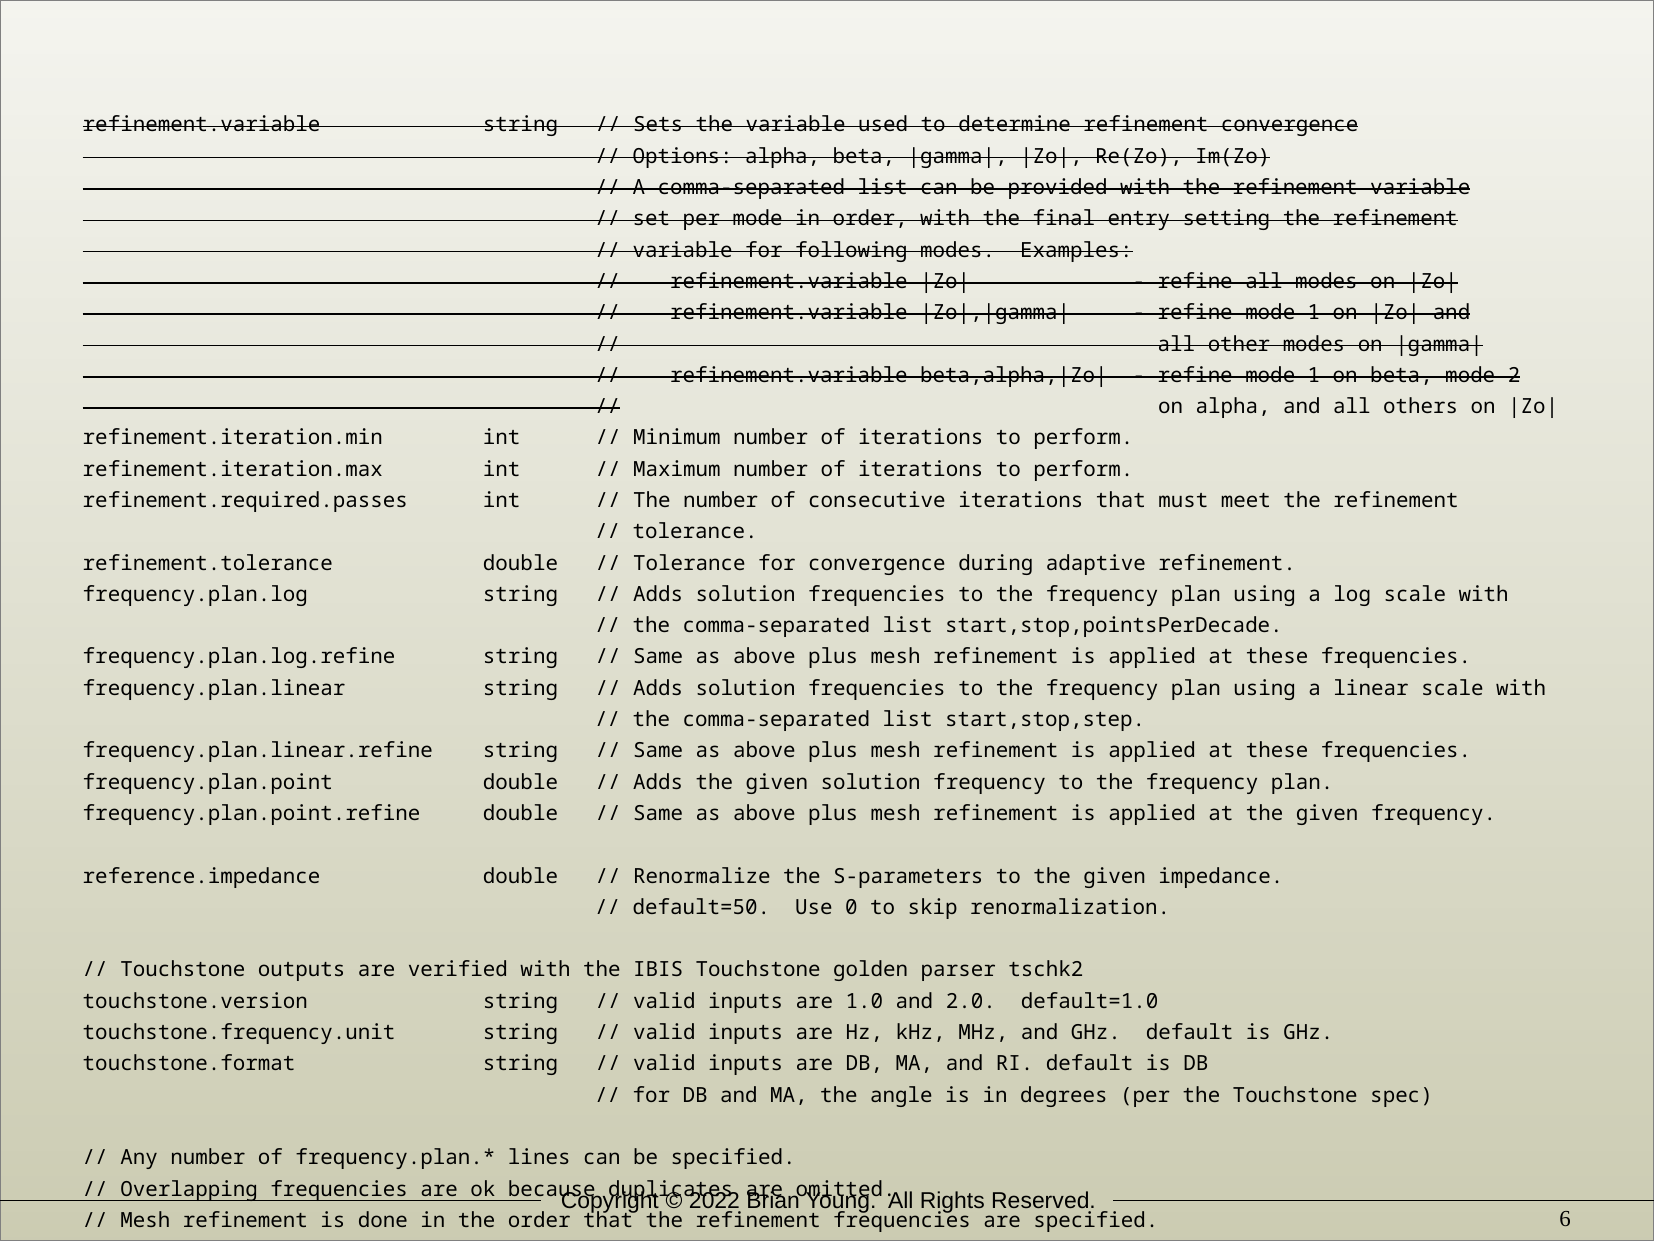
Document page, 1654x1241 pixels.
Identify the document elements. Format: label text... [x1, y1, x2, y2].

list refinement.variable string // Sets the variable used to determine refinement convergence // Options: alpha, beta, |gamma|, |Zo|, Re(Zo), Im(Zo) // A comma-separated list can be provided with the refinement variable // set per mode in order, with the final entry setting the refinement // variable for following modes. Examples: // refinement.variable |Zo| - refine all modes on |Zo| // refinement.variable |Zo|,|gamma| - refine mode 1 on |Zo| and // all other modes on |gamma| // refinement.variable beta,alpha,|Zo| - refine mode 1 on beta, mode 2 // on alpha, and all others on |Zo| refinement.iteration.min int // Minimum number of iterations to perform. refinement.iteration.max int // Maximum number of iterations to perform. refinement.required.passes int // The number of consecutive iterations that must meet the refinement // tolerance. refinement.tolerance double // Tolerance for convergence during adaptive refinement. frequency.plan.log string // Adds solution frequencies to the frequency plan using a log scale with // the comma-separated list start,stop,pointsPerDecade. frequency.plan.log.refine string // Same as above plus mesh refinement is applied at these frequencies. frequency.plan.linear string // Adds solution frequencies to the frequency plan using a linear scale with // the comma-separated list start,stop,step. frequency.plan.linear.refine string // Same as above plus mesh refinement is applied at these frequencies. frequency.plan.point double // Adds the given solution frequency to the frequency plan. frequency.plan.point.refine double // Same as above plus mesh refinement is applied at the given frequency. reference.impedance double // Renormalize the S-parameters to the given impedance. // default=50. Use 0 to skip renormalization. // Touchstone outputs are verified with the IBIS Touchstone golden parser tschk2 touchstone.version string // valid inputs are 1.0 and 2.0. default=1.0 touchstone.frequency.unit string // valid inputs are Hz, kHz, MHz, and GHz. default is GHz. touchstone.format string // valid inputs are DB, MA, and RI. default is DB // for DB and MA, the angle is in degrees (per the Touchstone spec) // Any number of frequency.plan.* lines can be specified. // Overlapping frequencies are ok because duplicates are omitted. // Mesh refinement is done in the order that the refinement frequencies are specified. solution.modes int // number of modes to solve solution.temperature double // Solution temperature, which is used for materials selection. solution.2D.tolerance double // Tolerance for the 2D eigenvalue solution and H field calculation. // Can be set as a comma-separated list to provide values per mode. // See refinement.variable on how the values are applied to the modes. solution.3D.tolerance double // Tolerance for the 3D field solutions solution.iteration.limit int // Iteration limit for the iterative eigenvalue and Hfield solvers. solution.modes.buffer int // Additional number of modes over solution.modes to solve. // Increase this value if not all of the solution.modes solutions are found. [82, 1109, 1571, 1241]
list refinement.variable string // Sets the variable used to determine refinement convergence // Options: alpha, beta, |gamma|, |Zo|, Re(Zo), Im(Zo) // A comma-separated list can be provided with the refinement variable // set per mode in order, with the final entry setting the refinement // variable for following modes. Examples: // refinement.variable |Zo| - refine all modes on |Zo| // refinement.variable |Zo|,|gamma| - refine mode 1 on |Zo| and // all other modes on |gamma| // refinement.variable beta,alpha,|Zo| - refine mode 1 on beta, mode 2 // on alpha, and all others on |Zo| refinement.iteration.min int // Minimum number of iterations to perform. refinement.iteration.max int // Maximum number of iterations to perform. refinement.required.passes int // The number of consecutive iterations that must meet the refinement // tolerance. refinement.tolerance double // Tolerance for convergence during adaptive refinement. frequency.plan.log string // Adds solution frequencies to the frequency plan using a log scale with // the comma-separated list start,stop,pointsPerDecade. frequency.plan.log.refine string // Same as above plus mesh refinement is applied at these frequencies. frequency.plan.linear string // Adds solution frequencies to the frequency plan using a linear scale with // the comma-separated list start,stop,step. frequency.plan.linear.refine string // Same as above plus mesh refinement is applied at these frequencies. frequency.plan.point double // Adds the given solution frequency to the frequency plan. frequency.plan.point.refine double // Same as above plus mesh refinement is applied at the given frequency. reference.impedance double // Renormalize the S-parameters to the given impedance. // default=50. Use 0 to skip renormalization. // Touchstone outputs are verified with the IBIS Touchstone golden parser tschk2 touchstone.version string // valid inputs are 1.0 and 2.0. default=1.0 touchstone.frequency.unit string // valid inputs are Hz, kHz, MHz, and GHz. default is GHz. touchstone.format string // valid inputs are DB, MA, and RI. default is DB // for DB and MA, the angle is in degrees (per the Touchstone spec) // Any number of frequency.plan.* lines can be specified. // Overlapping frequencies are ok because duplicates are omitted. // Mesh refinement is done in the order that the refinement frequencies are specified. solution.modes int // number of modes to solve solution.temperature double // Solution temperature, which is used for materials selection. solution.2D.tolerance double // Tolerance for the 2D eigenvalue solution and H field calculation. // Can be set as a comma-separated list to provide values per mode. // See refinement.variable on how the values are applied to the modes. solution.3D.tolerance double // Tolerance for the 3D field solutions solution.iteration.limit int // Iteration limit for the iterative eigenvalue and Hfield solvers. solution.modes.buffer int // Additional number of modes over solution.modes to solve. // Increase this value if not all of the solution.modes solutions are found. [82, 109, 1571, 210]
text_box [82, 210, 1571, 1109]
